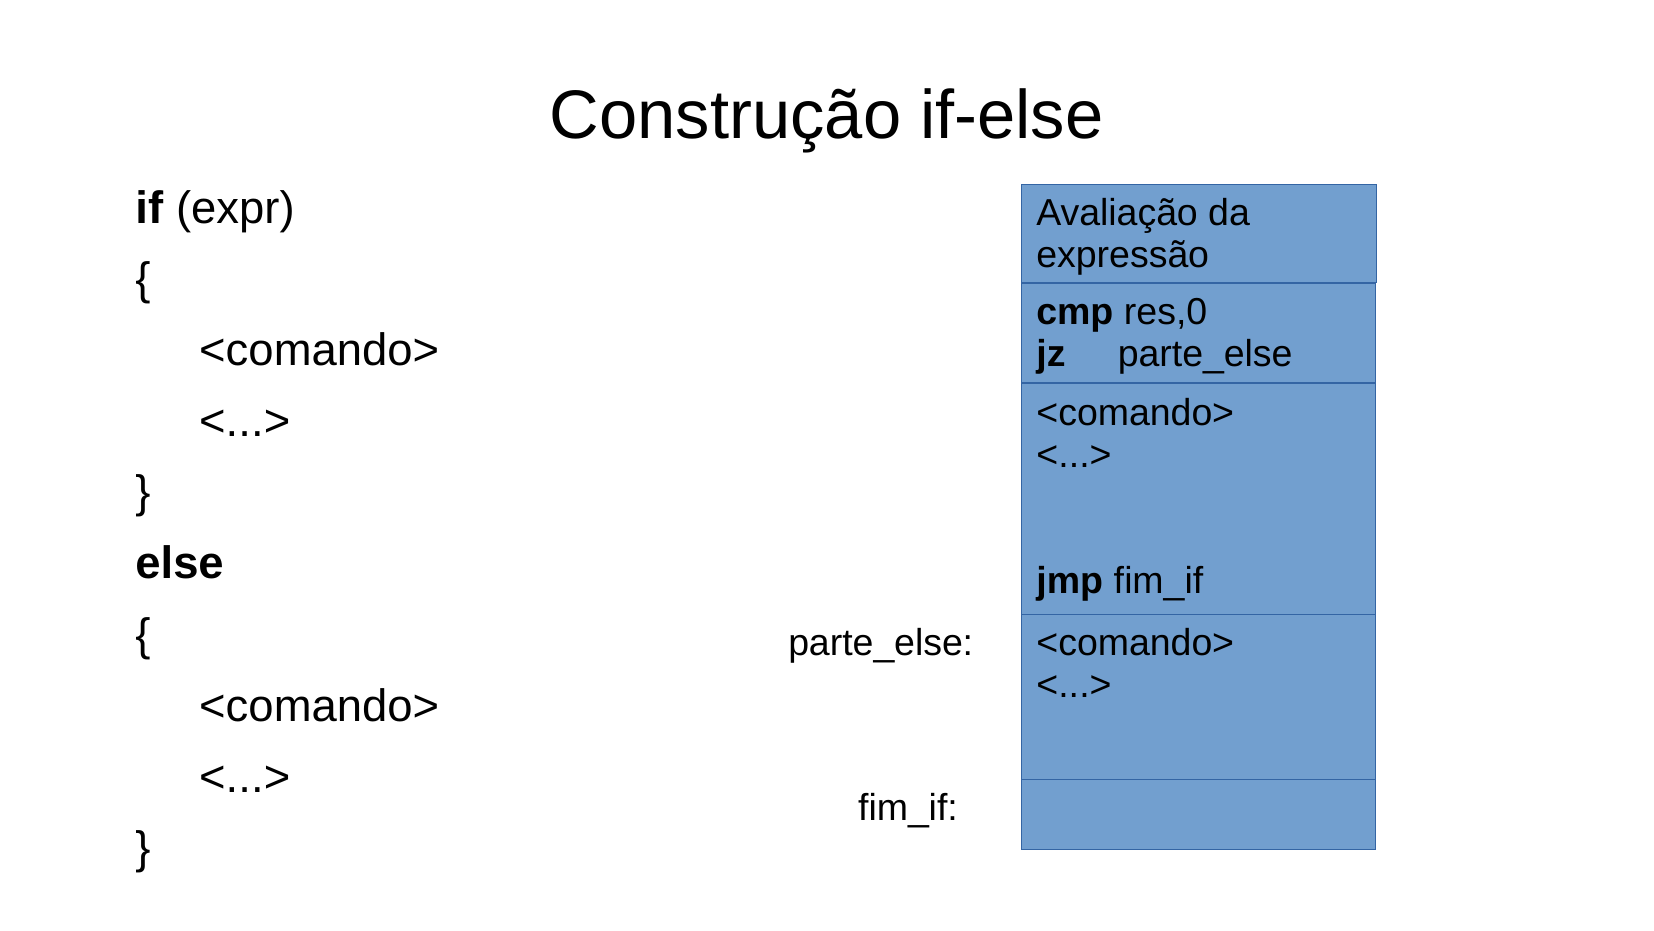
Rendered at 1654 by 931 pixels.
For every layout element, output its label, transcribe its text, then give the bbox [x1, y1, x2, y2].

text_box <comando> <...> jmp fim_if [1021, 383, 1376, 614]
text_box [1021, 779, 1376, 839]
list if (expr) { <comando> <...> } else { <comando> <...> } [70, 182, 603, 875]
text_box parte_else: [773, 614, 1010, 708]
text_box <comando> <...> [1021, 614, 1376, 779]
title Construção if-else [82, 37, 1571, 193]
text_box cmp res,0 jz parte_else [1021, 283, 1376, 383]
text_box fim_if: [832, 779, 999, 851]
text_box Avaliação da expressão [1021, 184, 1377, 283]
